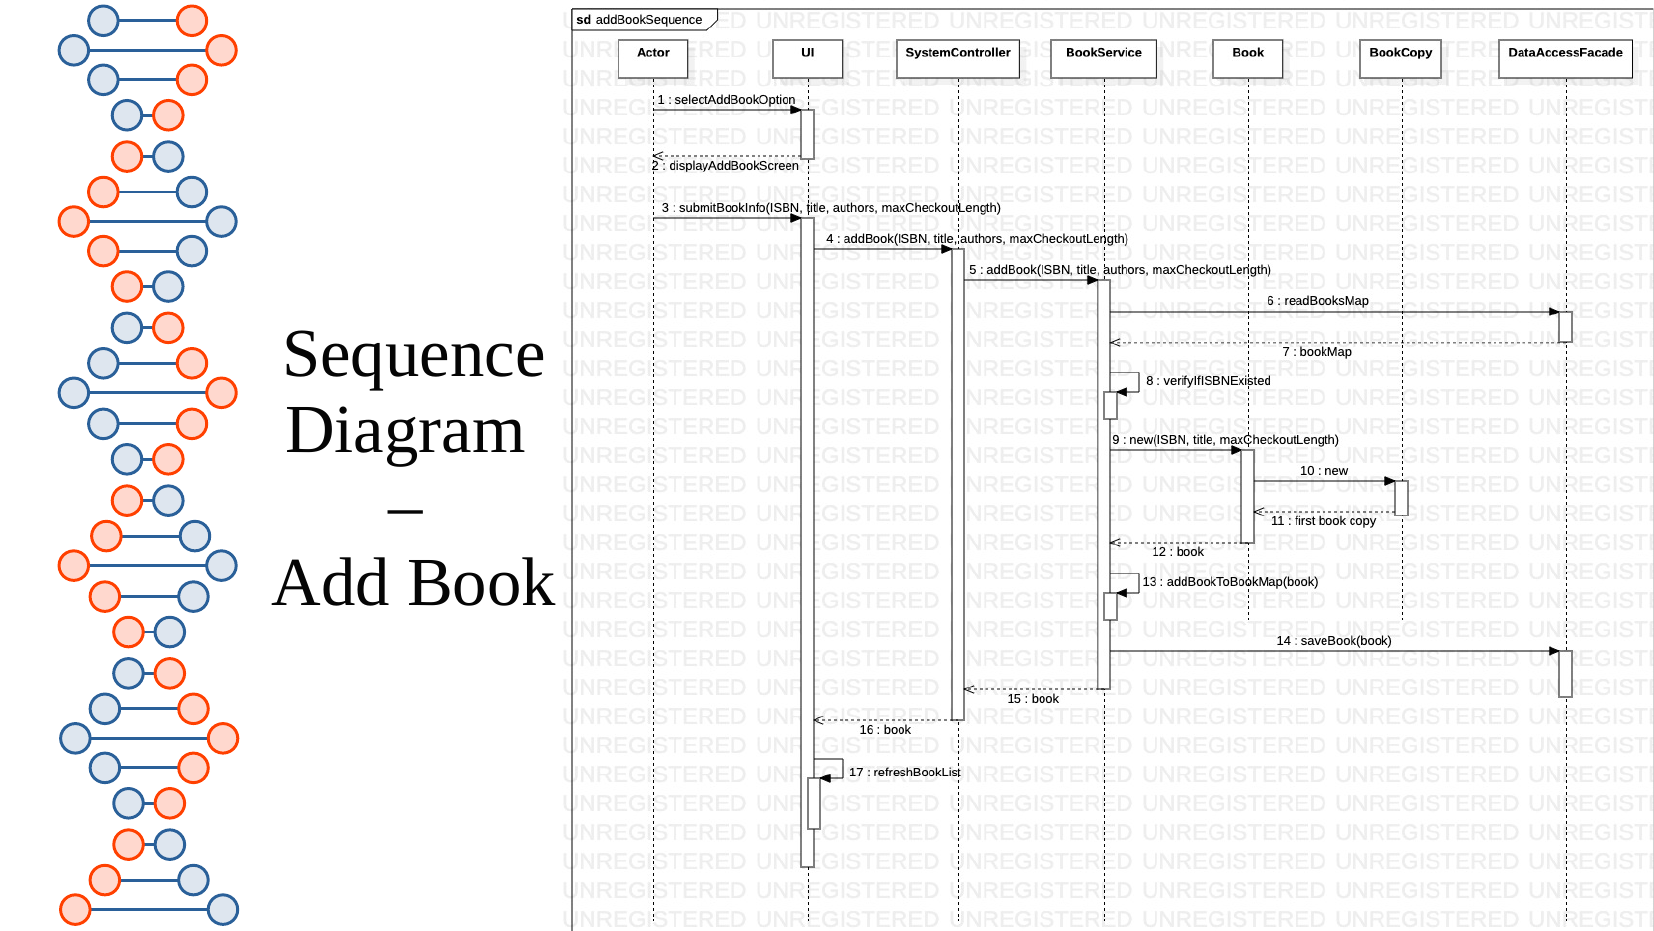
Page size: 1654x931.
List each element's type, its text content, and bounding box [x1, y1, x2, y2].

picture [562, 0, 1654, 931]
title Sequence Diagram – Add Book [265, 35, 562, 901]
